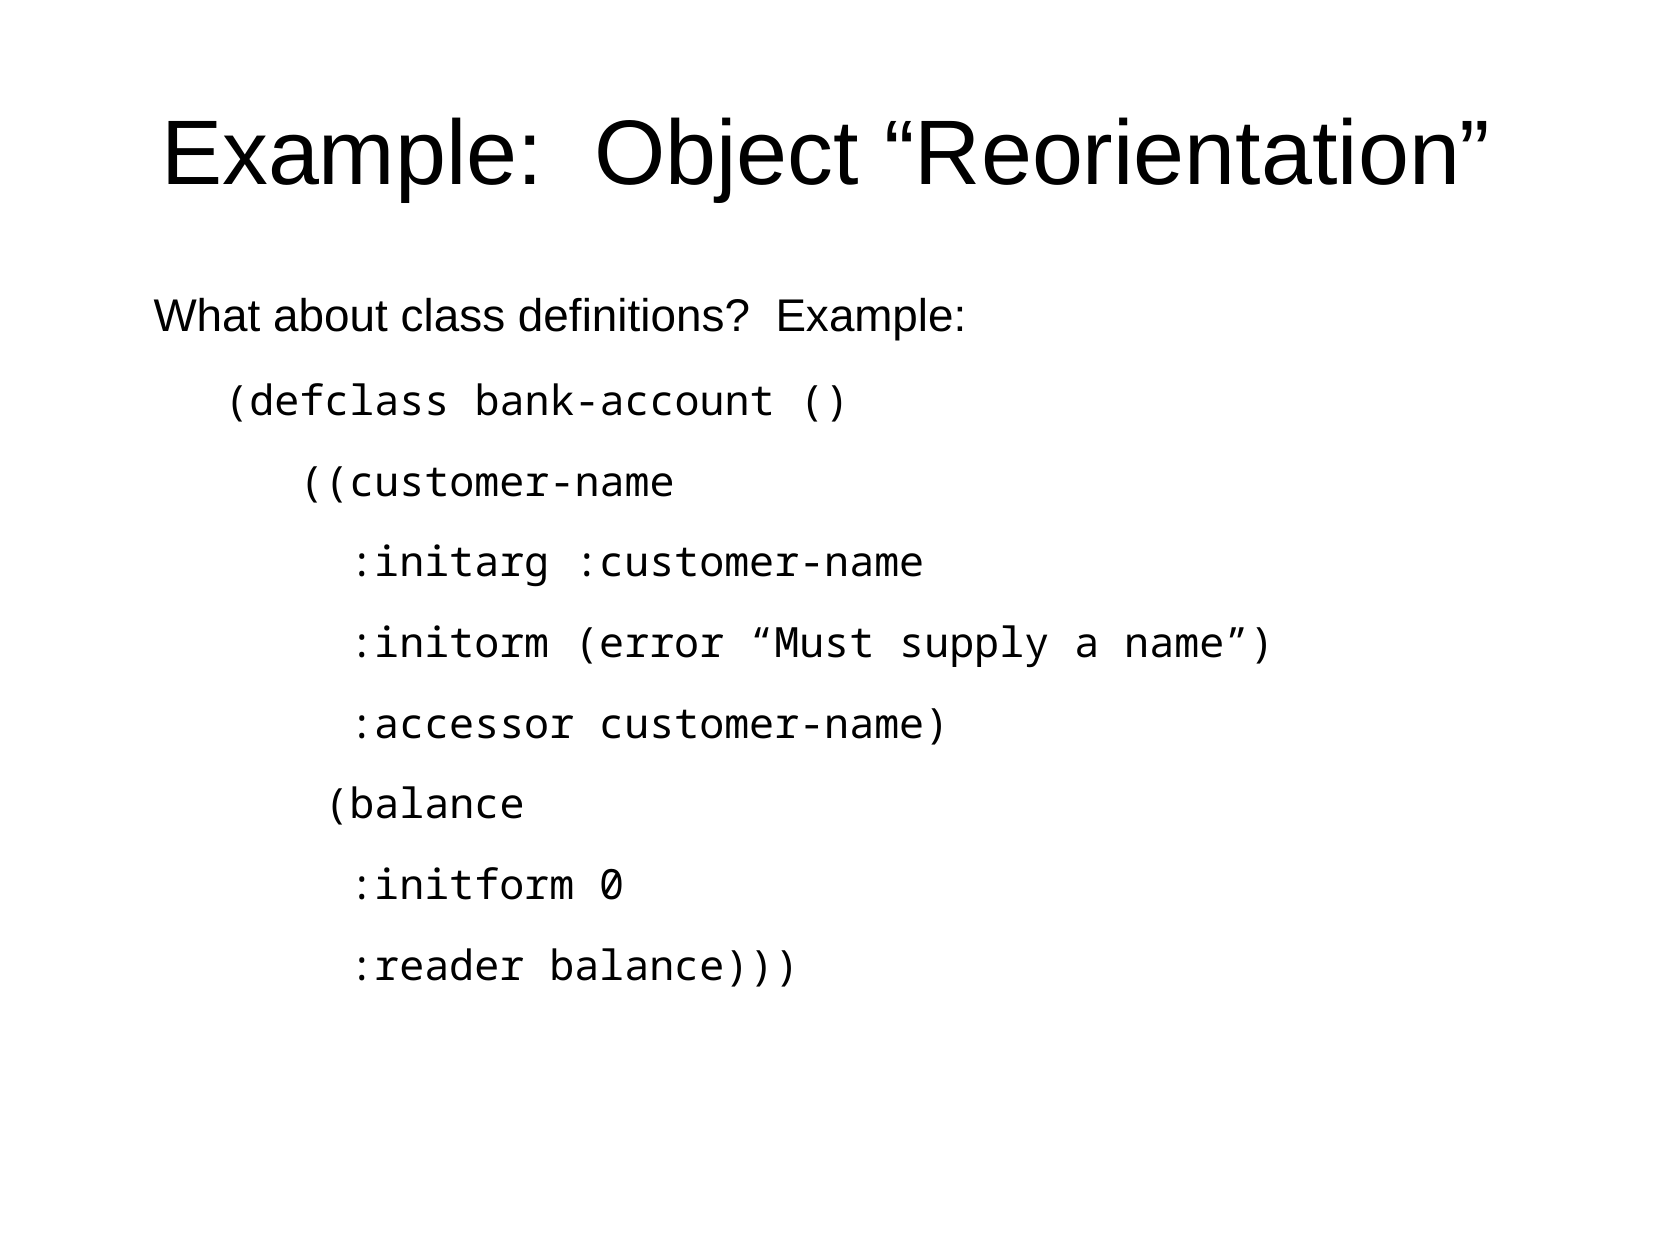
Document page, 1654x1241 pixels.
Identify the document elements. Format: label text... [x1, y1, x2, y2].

list What about class definitions? Example: (defclass bank-account () ((customer-name :initarg :customer-name :initorm (error “Must supply a name”) :accessor customer-name) (balance :initform 0 :reader balance))) [82, 290, 1538, 1010]
title Example: Object “Reorientation” [82, 49, 1571, 257]
